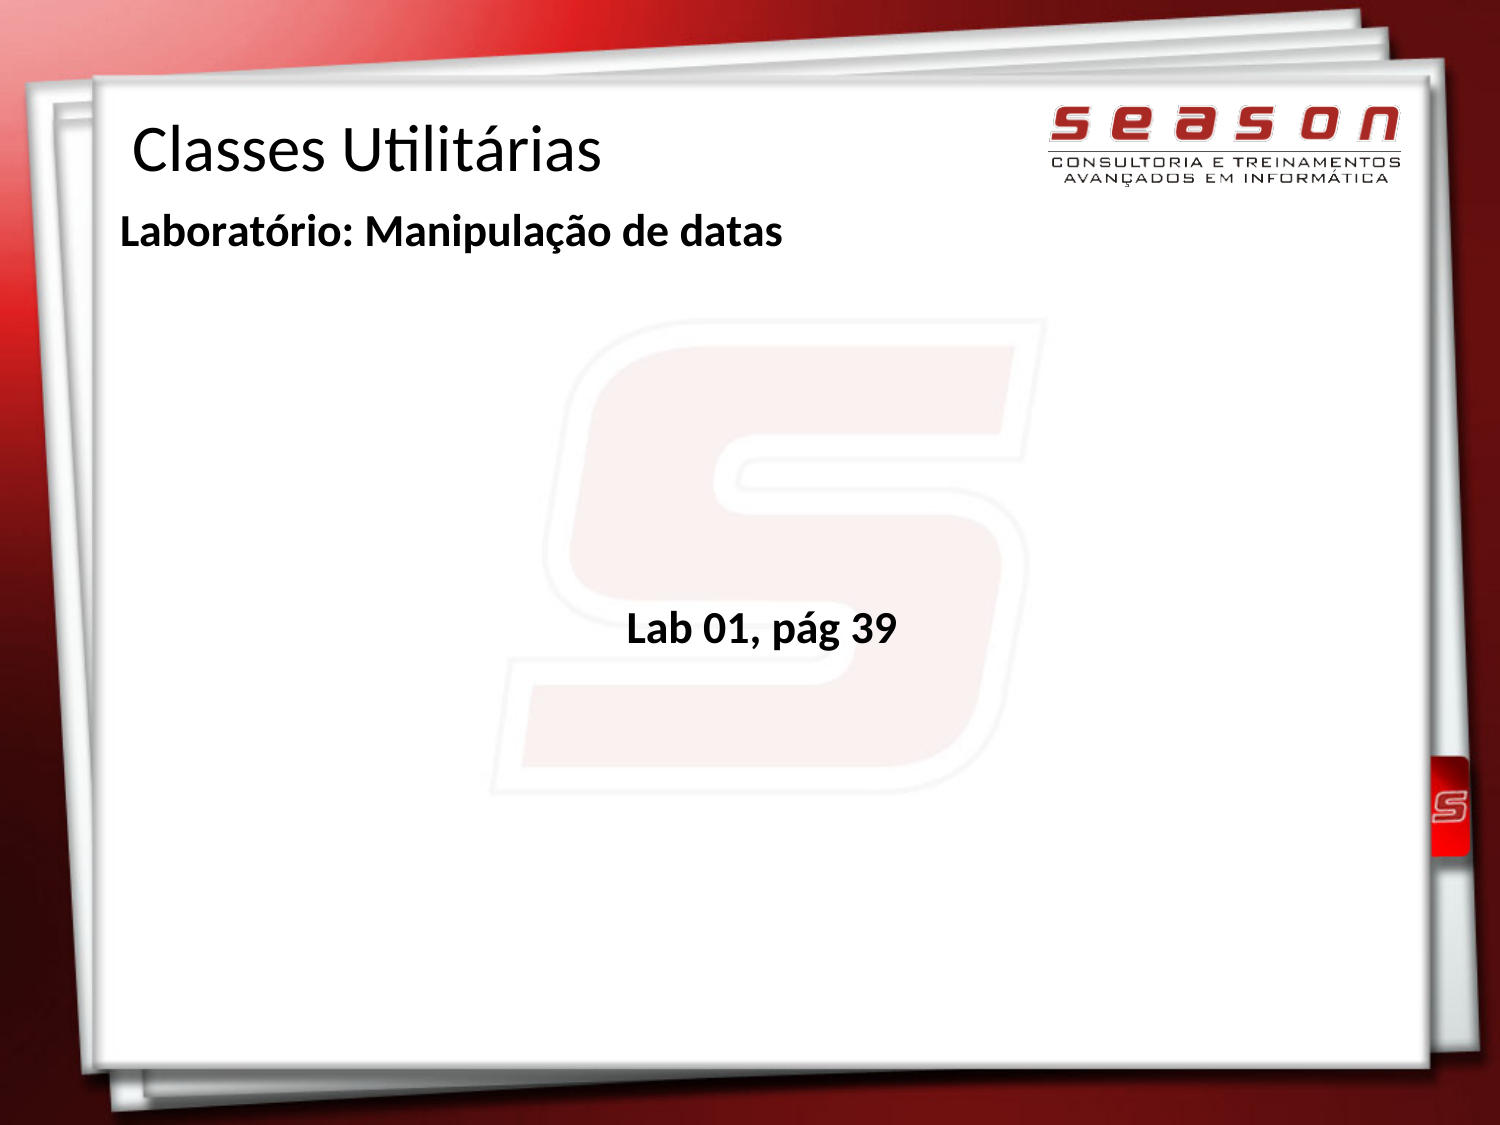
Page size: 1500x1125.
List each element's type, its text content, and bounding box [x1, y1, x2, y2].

text_box Laboratório: Manipulação de datas [119, 200, 1240, 256]
picture [0, 0, 1500, 1125]
title Classes Utilitárias [118, 33, 1394, 257]
text_box Lab 01, pág 39 [165, 357, 1359, 894]
